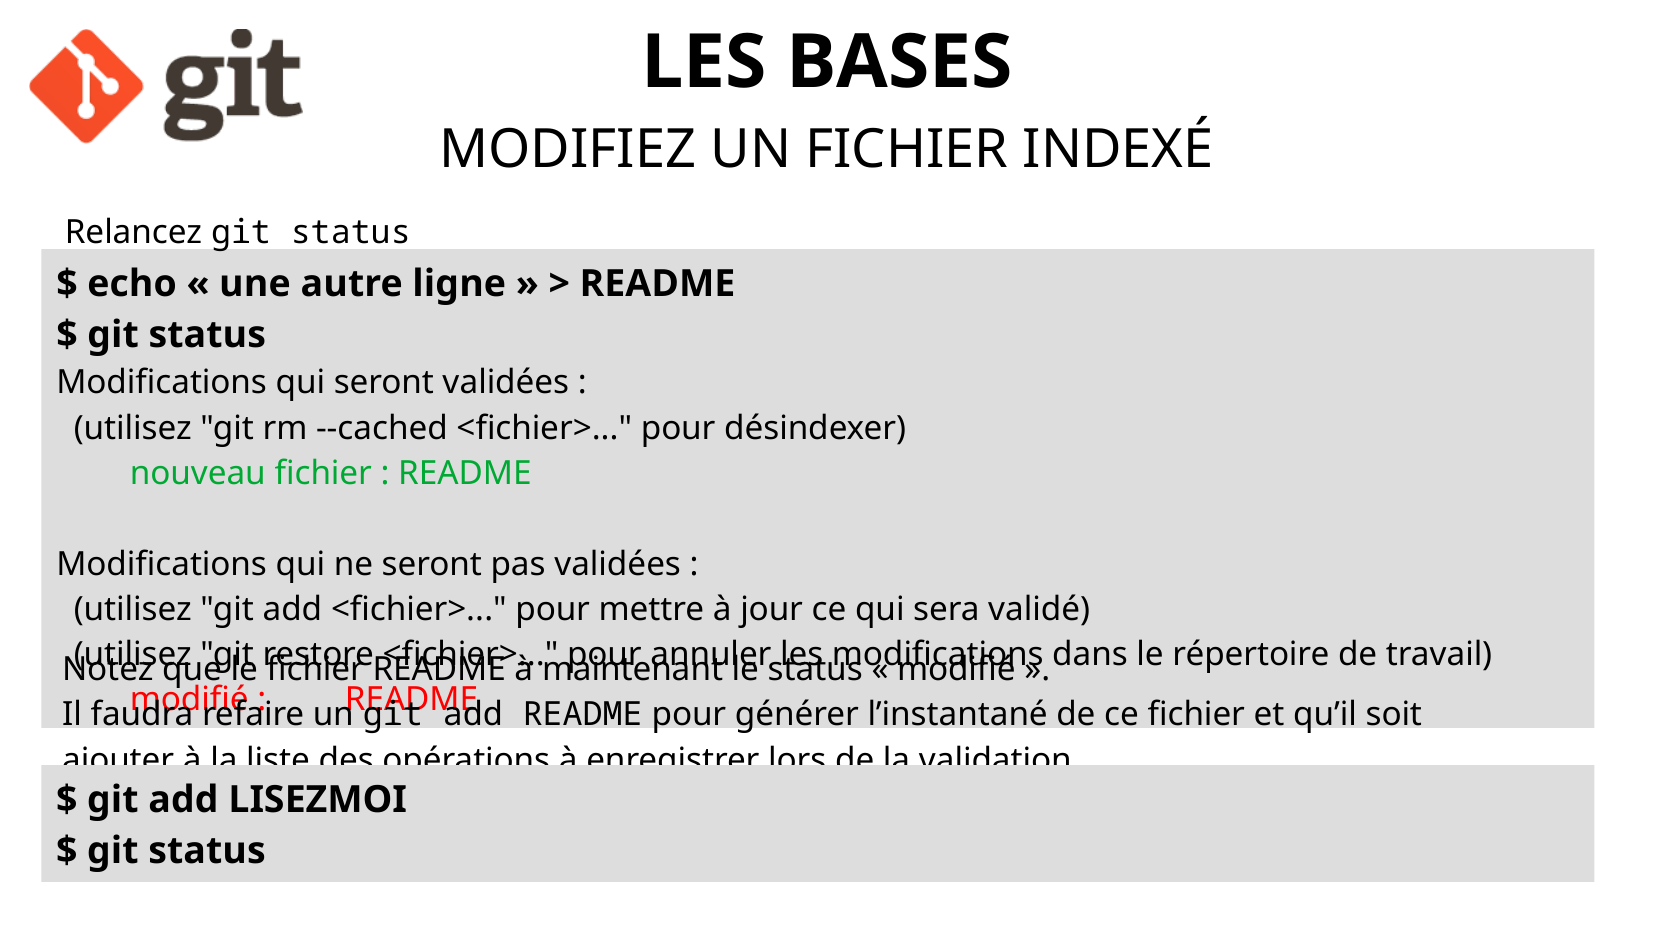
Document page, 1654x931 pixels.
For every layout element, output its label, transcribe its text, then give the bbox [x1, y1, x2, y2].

text_box $ git add LISEZMOI $ git status [41, 765, 1595, 864]
text_box Relancez git status [49, 201, 1502, 254]
picture [29, 29, 303, 144]
text_box Les bases Modifiez un fichier indexé [453, 22, 1201, 168]
text_box Notez que le fichier README à maintenant le status « modifié ». Il faudra refaire un git add README pour générer l’instantané de ce fichier et qu’il soit ajouter à la liste des opérations à enregistrer lors de la validation [47, 637, 1554, 765]
text_box $ echo « une autre ligne » > README $ git status Modifications qui seront validées : (utilisez "git rm --cached <fichier>..." pour désindexer) nouveau fichier : README Modifications qui ne seront pas validées : (utilisez "git add <fichier>..." pour mettre à jour ce qui sera validé) (utilisez "git restore <fichier>..." pour annuler les modifications dans le répertoire de travail) modifié : README [41, 249, 1595, 647]
